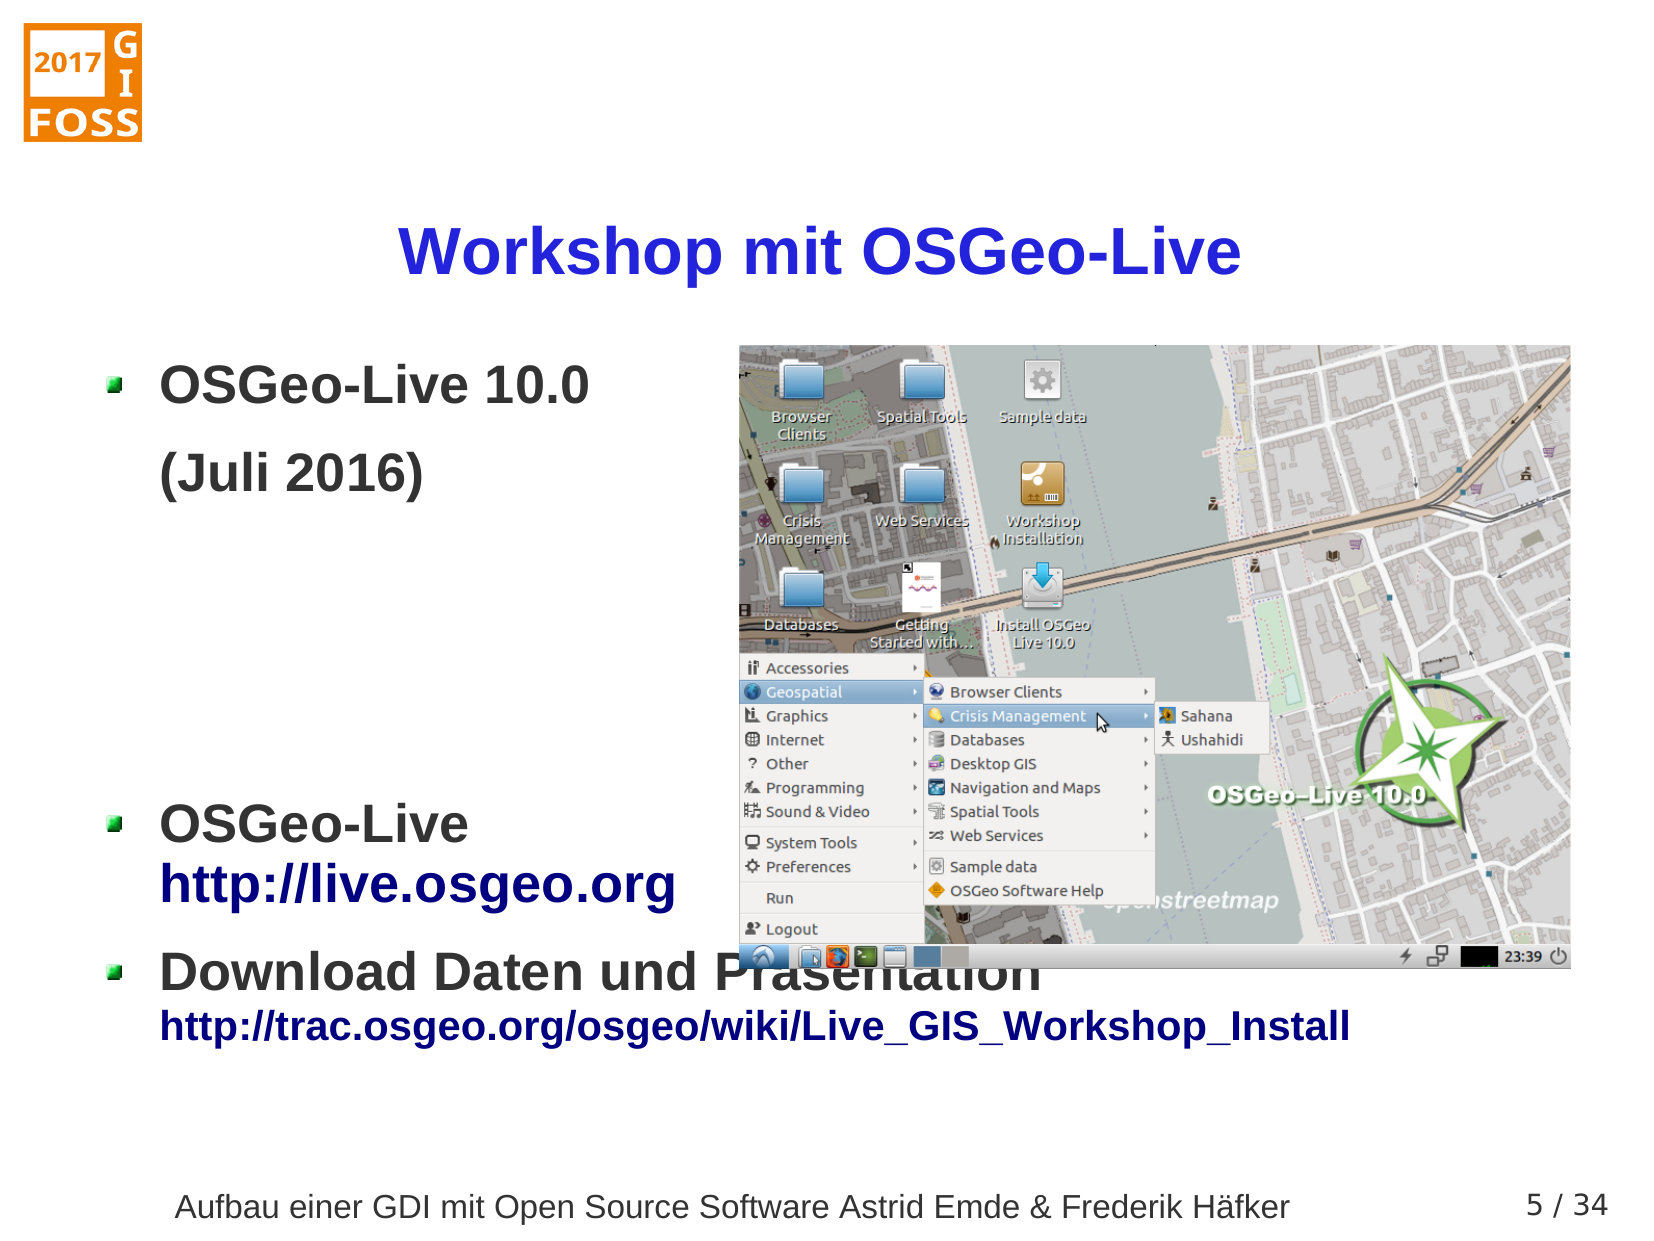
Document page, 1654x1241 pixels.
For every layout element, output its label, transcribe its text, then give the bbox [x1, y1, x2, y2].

list OSGeo-Live 10.0 (Juli 2016) OSGeo-Live http://live.osgeo.org Download Daten und Präsentation http://trac.osgeo.org/osgeo/wiki/Live_GIS_Workshop_Install [88, 354, 1577, 1230]
title Workshop mit OSGeo-Live [76, 177, 1565, 325]
picture [23, 23, 142, 142]
picture [739, 345, 1571, 969]
